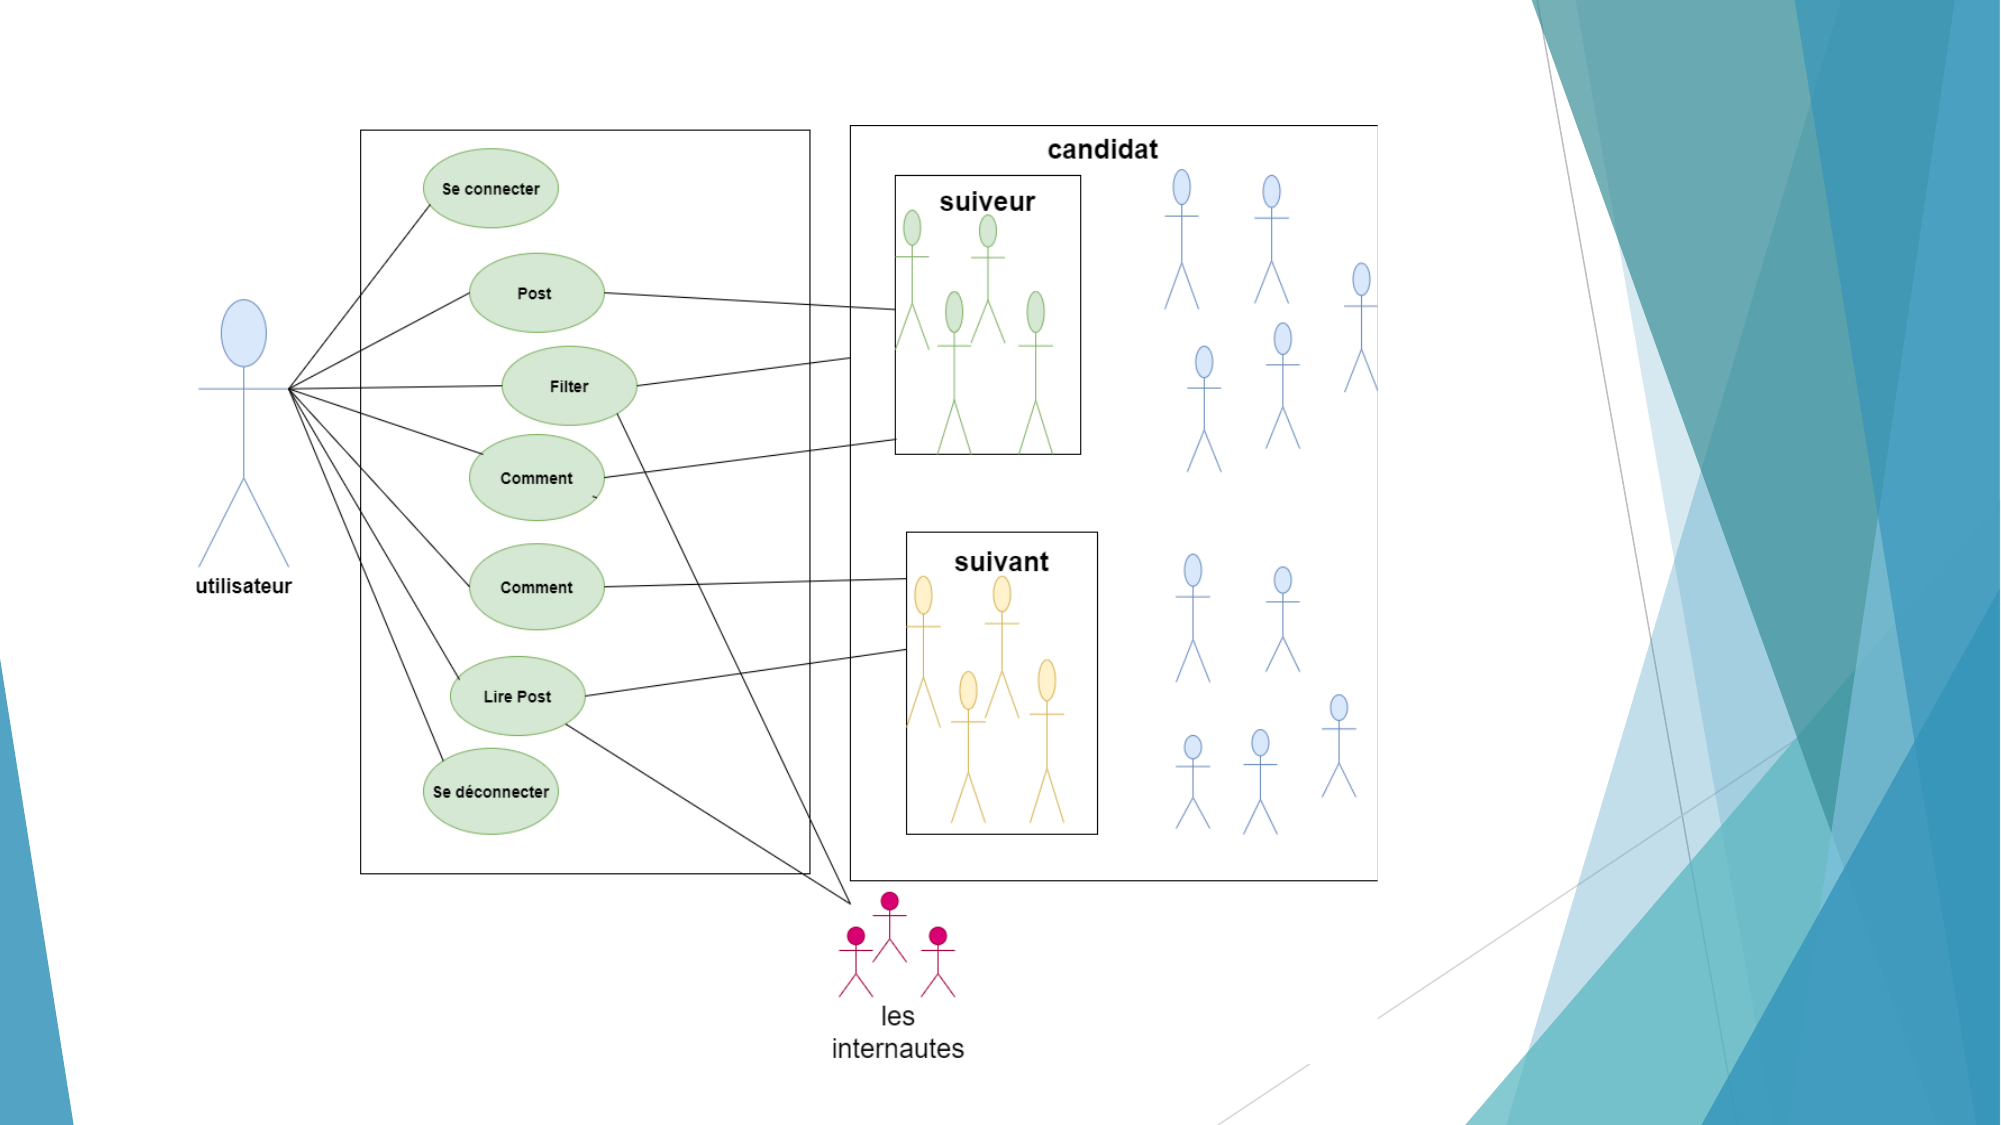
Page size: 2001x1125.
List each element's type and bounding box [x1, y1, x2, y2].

picture [195, 125, 1378, 1064]
